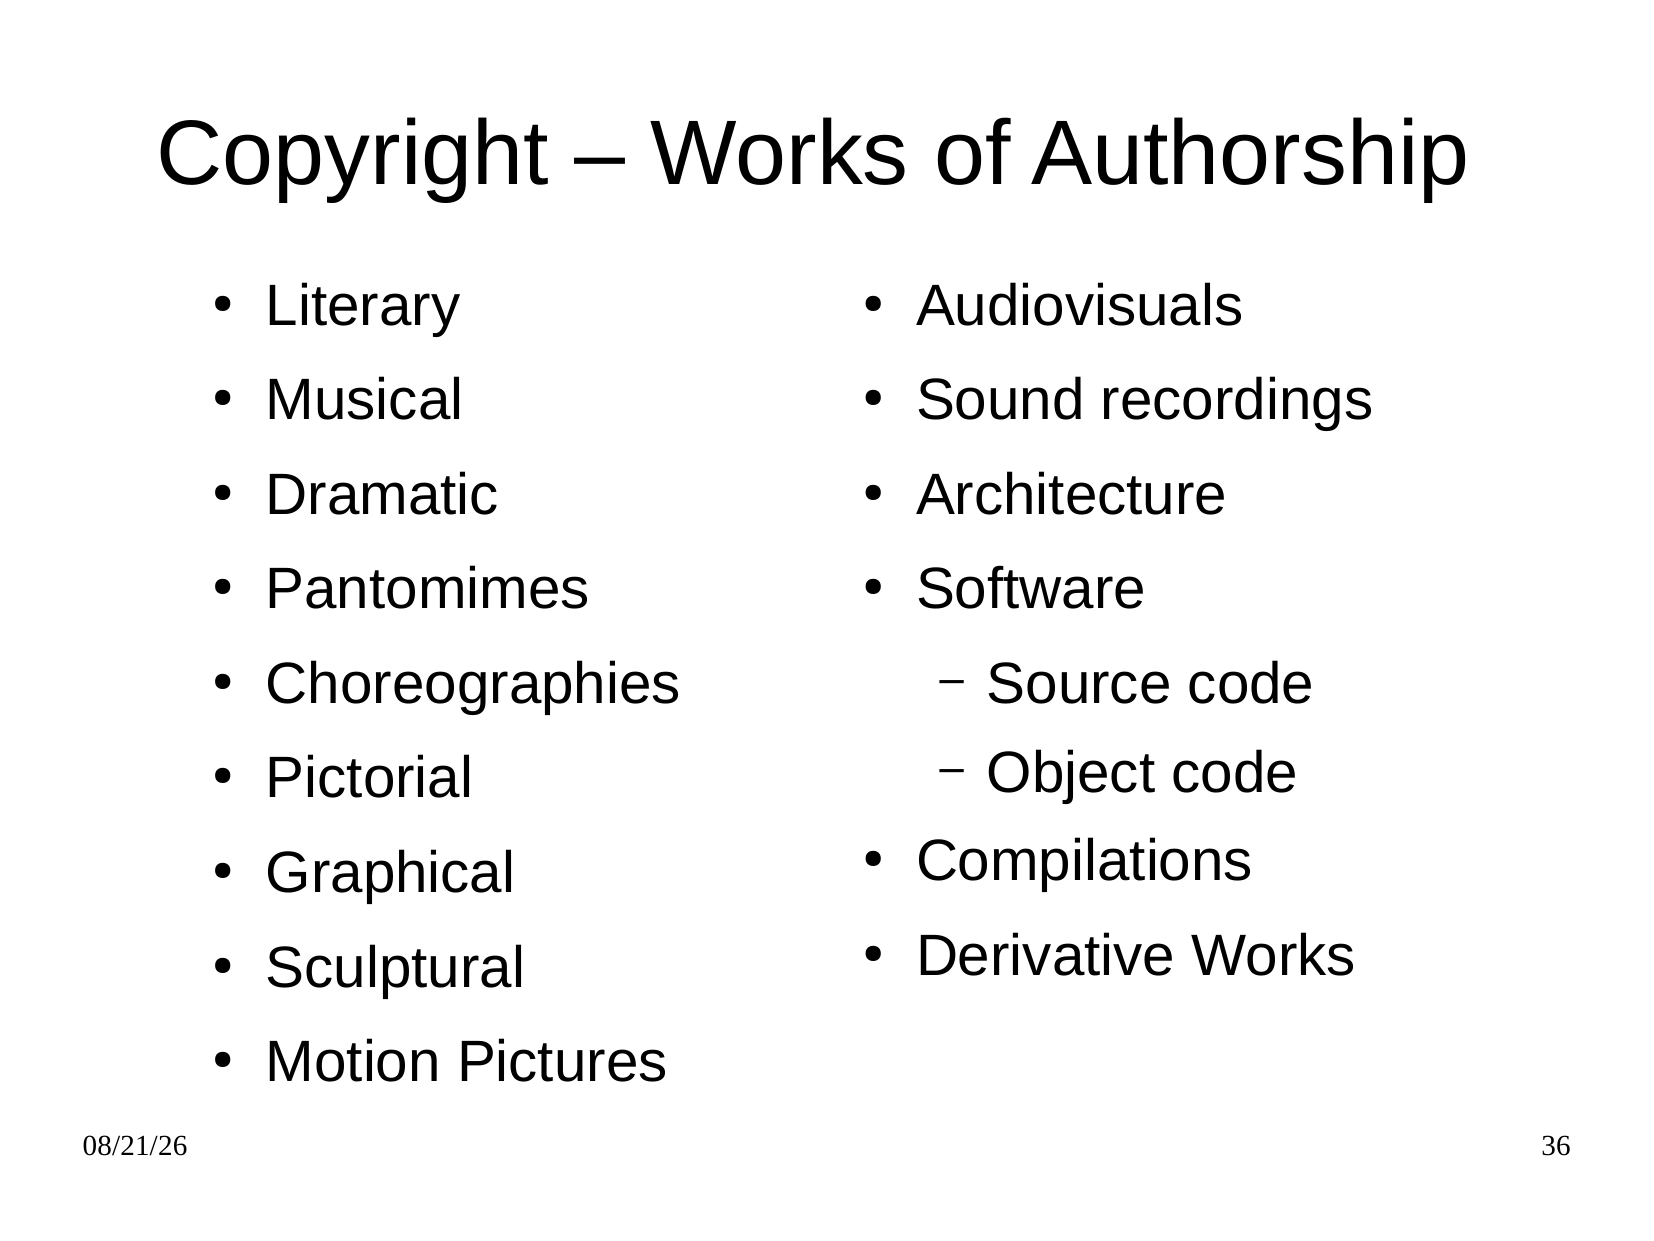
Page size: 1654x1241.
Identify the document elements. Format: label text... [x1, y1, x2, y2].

list Audiovisuals Sound recordings Architecture Software Source code Object code Compilations Derivative Works [845, 272, 1572, 1077]
title Copyright – Works of Authorship [82, 49, 1571, 257]
list Literary Musical Dramatic Pantomimes Choreographies Pictorial Graphical Sculptural Motion Pictures [194, 272, 825, 1094]
